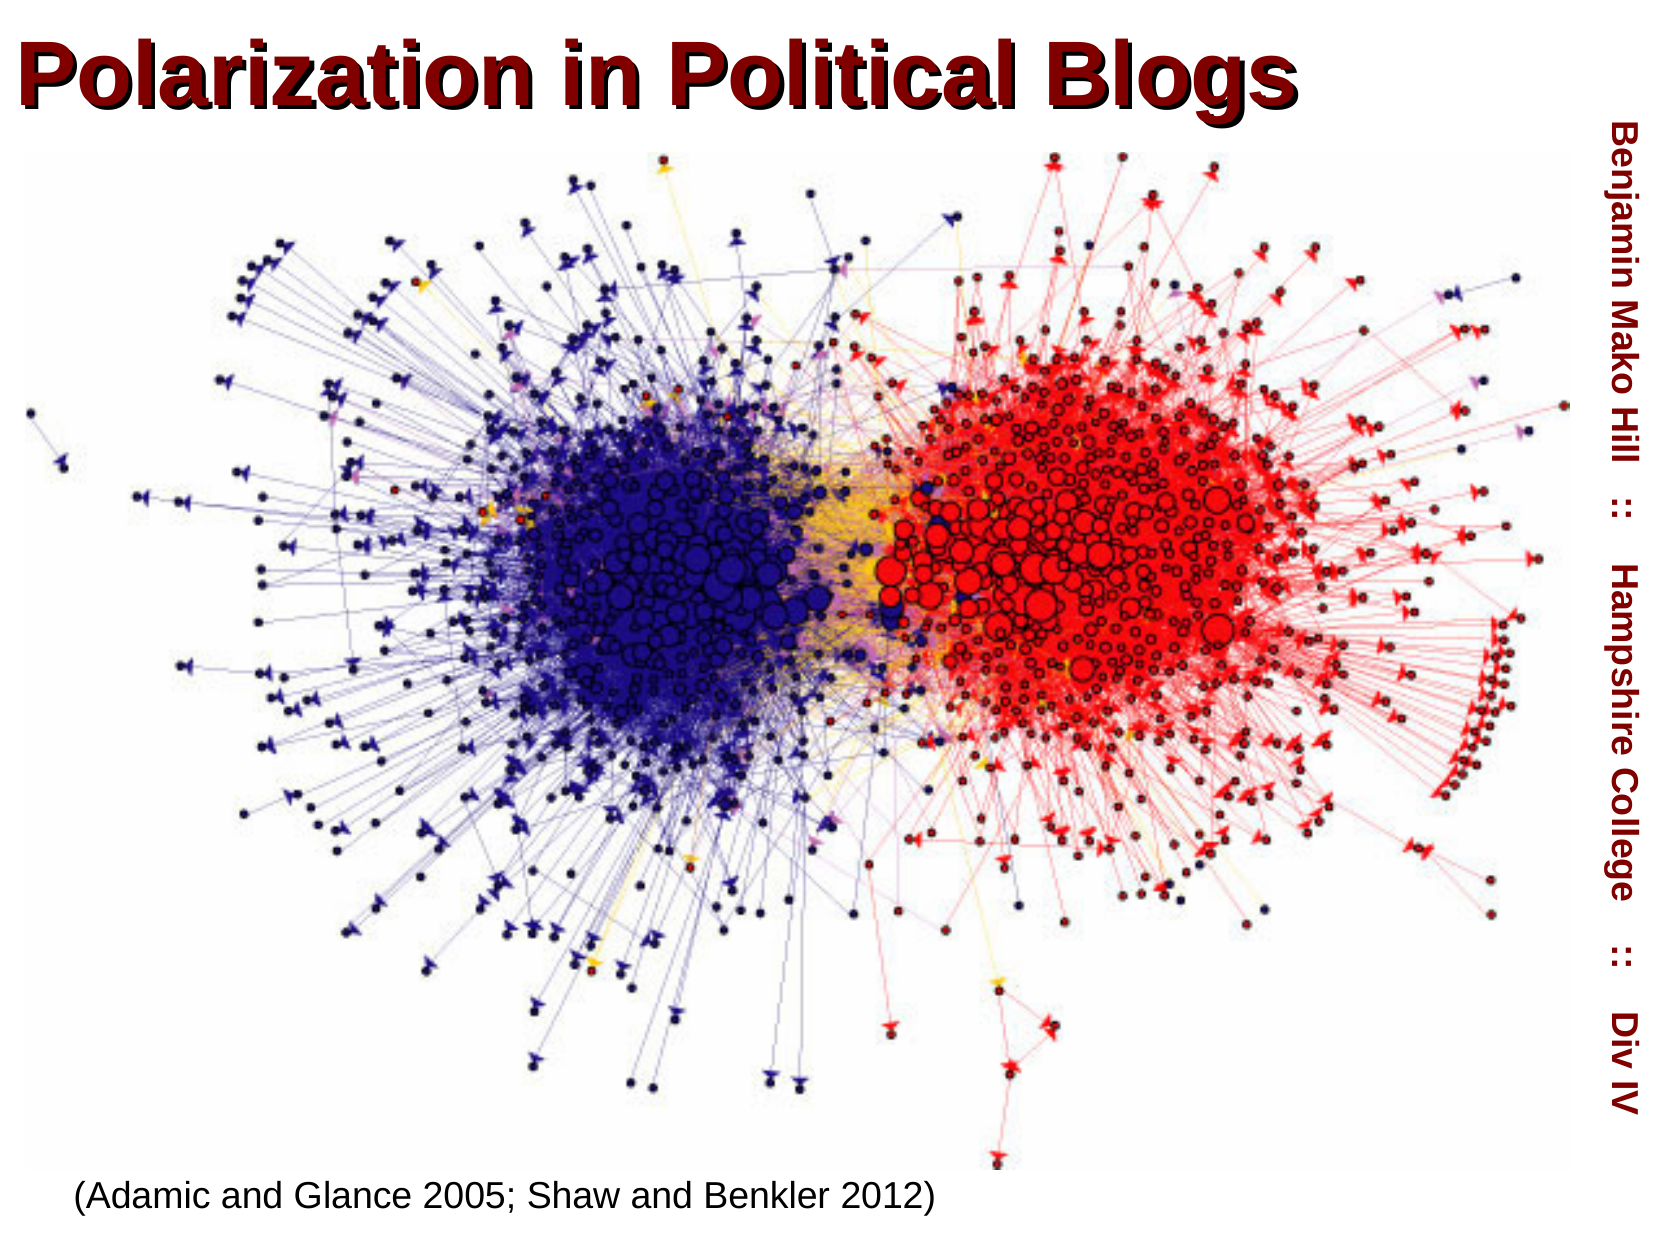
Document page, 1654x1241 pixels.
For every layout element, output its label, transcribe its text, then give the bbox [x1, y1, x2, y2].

title Polarization in Political Blogs [15, 0, 1488, 178]
picture [25, 152, 1570, 1170]
text_box (Adamic and Glance 2005; Shaw and Benkler 2012) [58, 1166, 1363, 1224]
